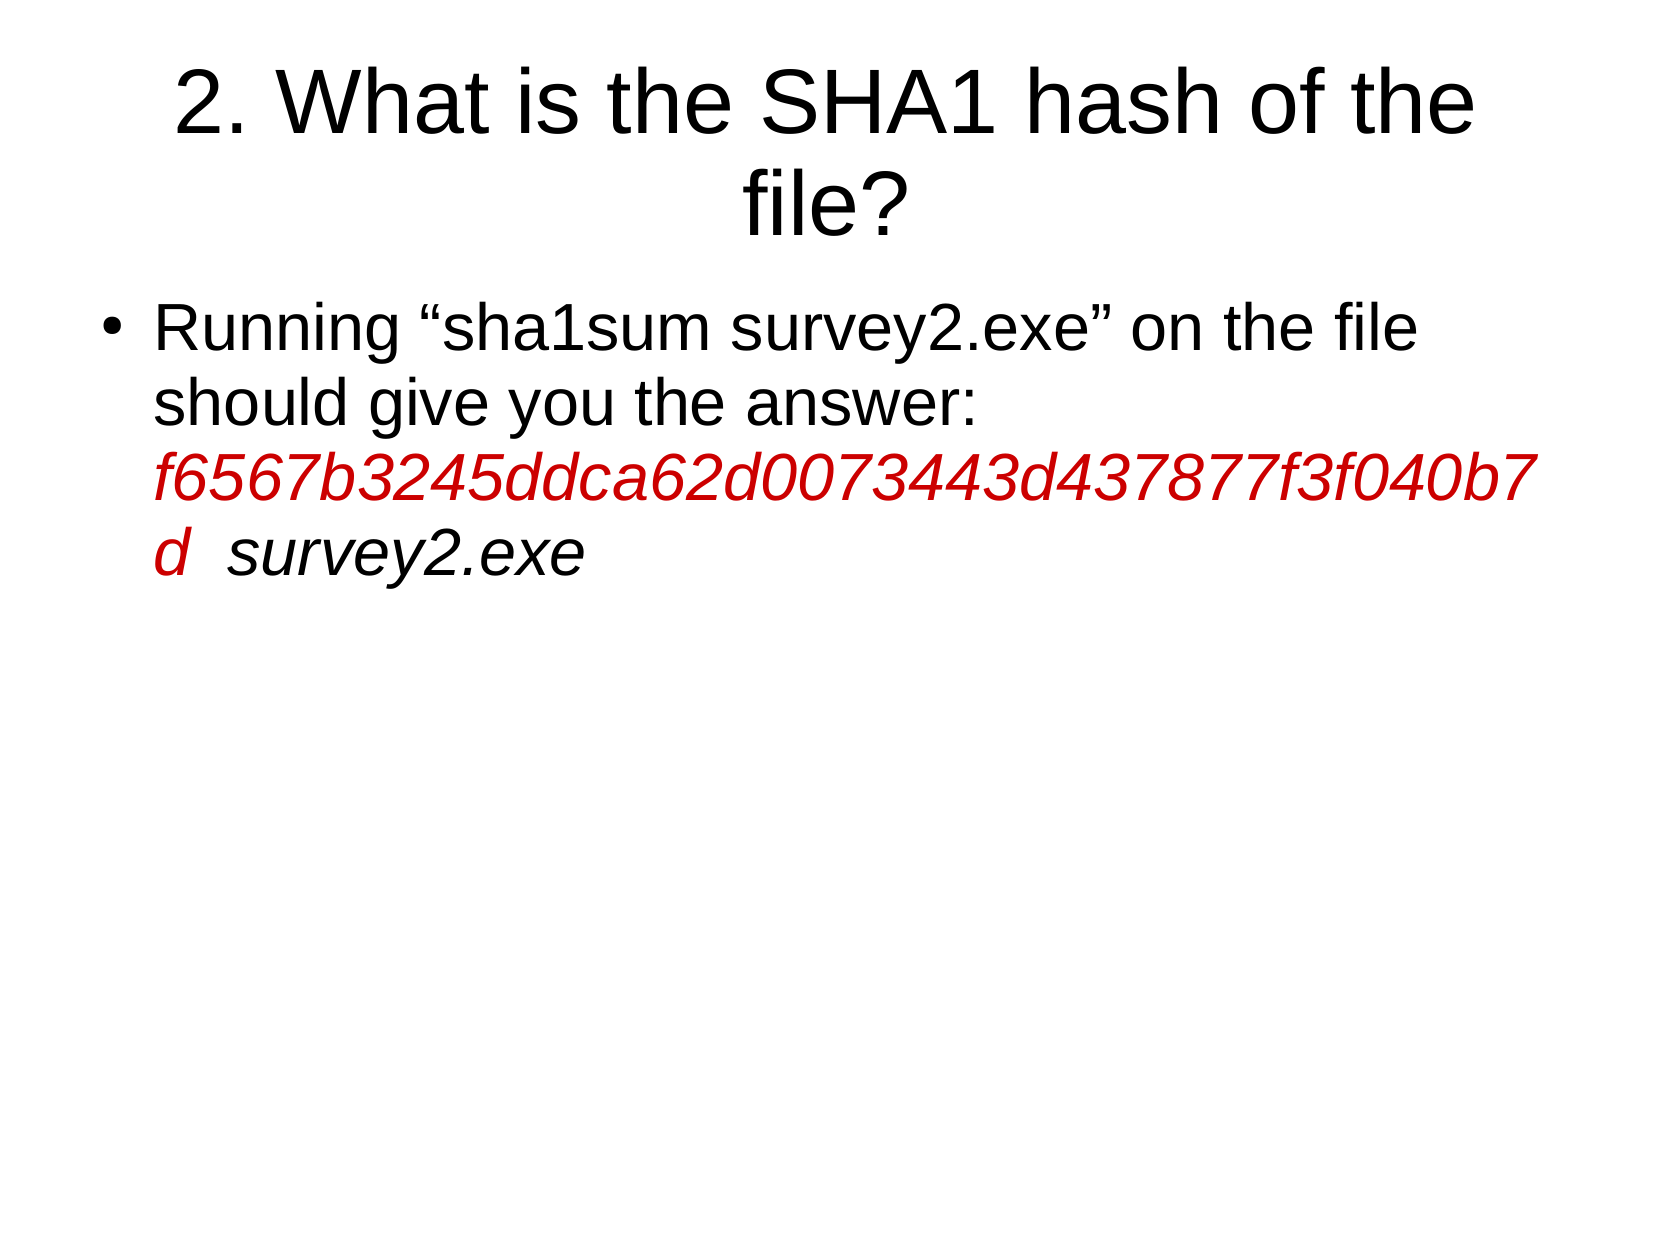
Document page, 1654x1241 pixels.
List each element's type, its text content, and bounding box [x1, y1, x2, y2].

title 2. What is the SHA1 hash of the file? [82, 49, 1571, 257]
list Running “sha1sum survey2.exe” on the file should give you the answer: f6567b3245ddca62d0073443d437877f3f040b7d survey2.exe [82, 290, 1571, 1010]
